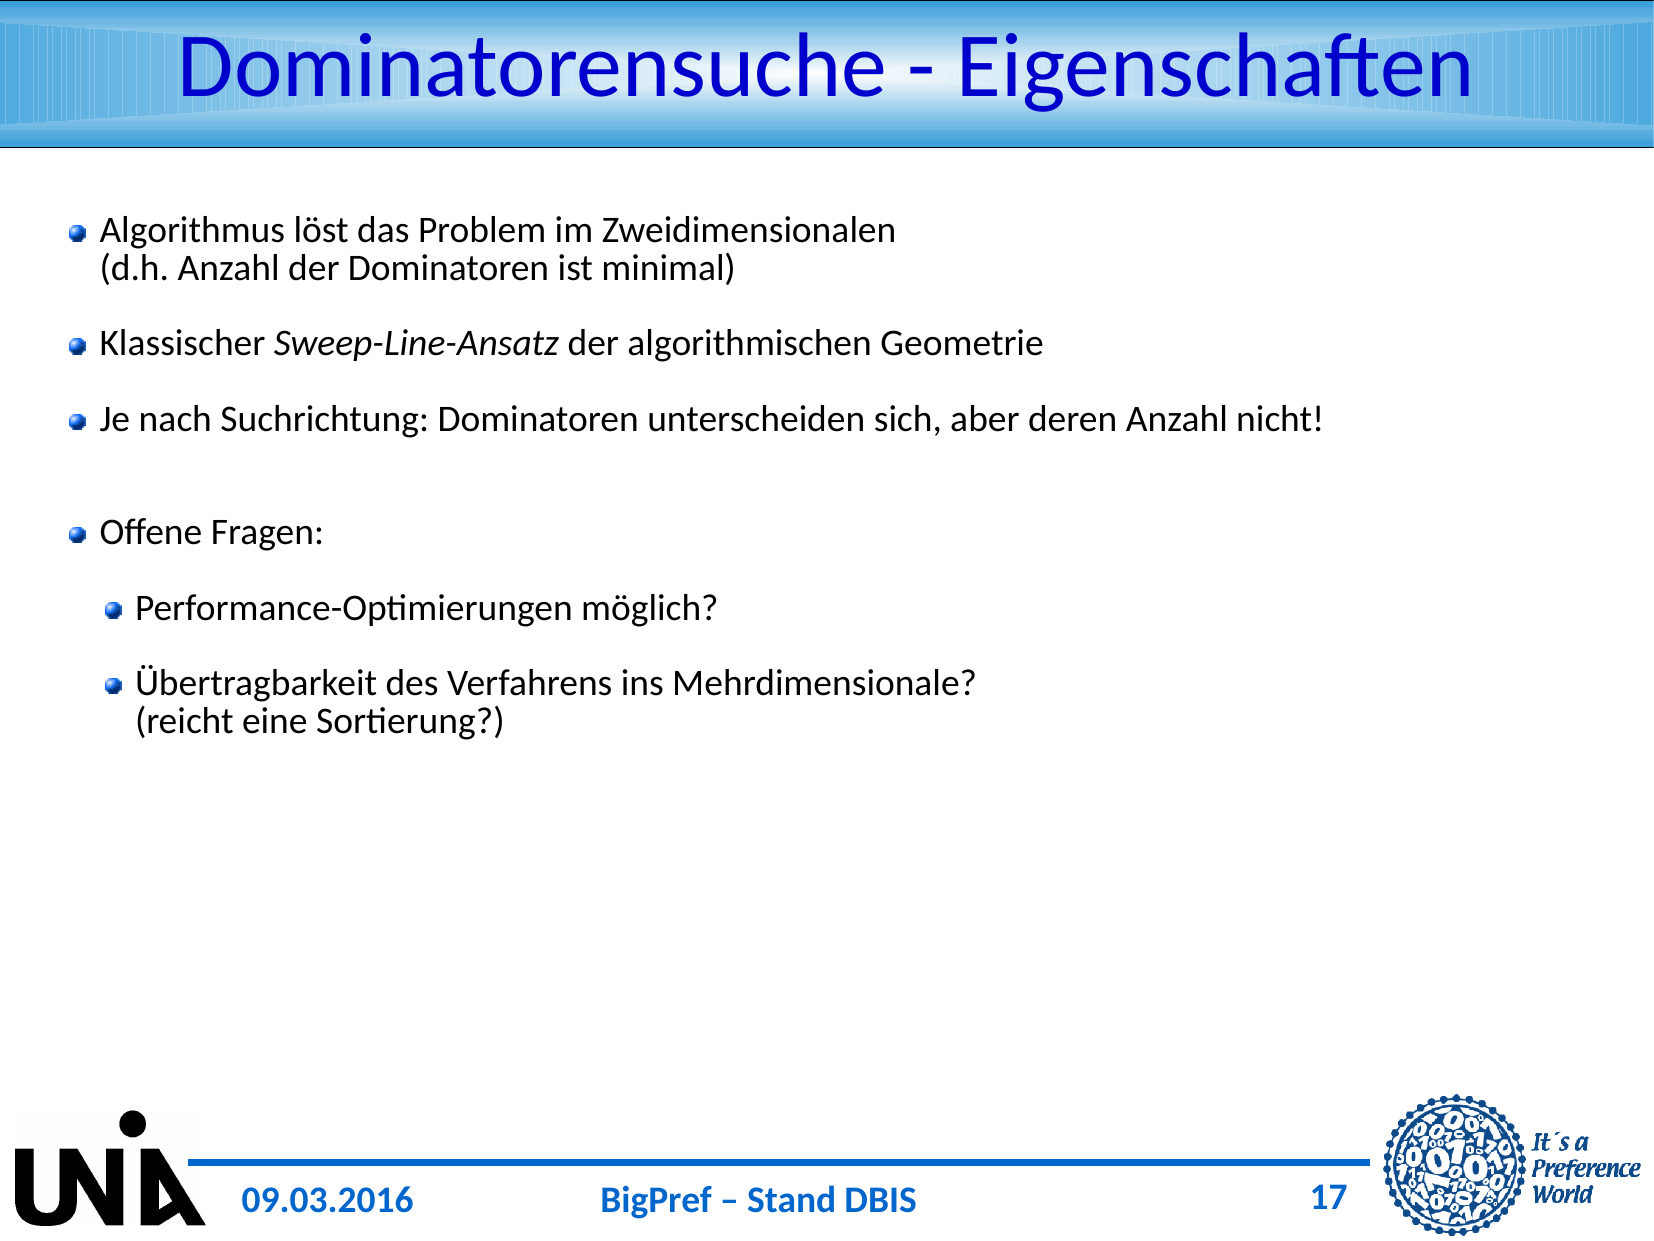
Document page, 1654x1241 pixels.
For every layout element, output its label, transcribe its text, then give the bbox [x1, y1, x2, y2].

title Dominatorensuche - Eigenschaften [0, 17, 1654, 130]
picture [1379, 1090, 1646, 1241]
picture [15, 1110, 206, 1226]
text_box Algorithmus löst das Problem im Zweidimensionalen (d.h. Anzahl der Dominatoren ist minimal) Klassischer Sweep-Line-Ansatz der algorithmischen Geometrie Je nach Suchrichtung: Dominatoren unterscheiden sich, aber deren Anzahl nicht! Offene Fragen: Performance-Optimierungen möglich? Übertragbarkeit des Verfahrens ins Mehrdimensionale? (reicht eine Sortierung?) [55, 206, 1538, 1000]
